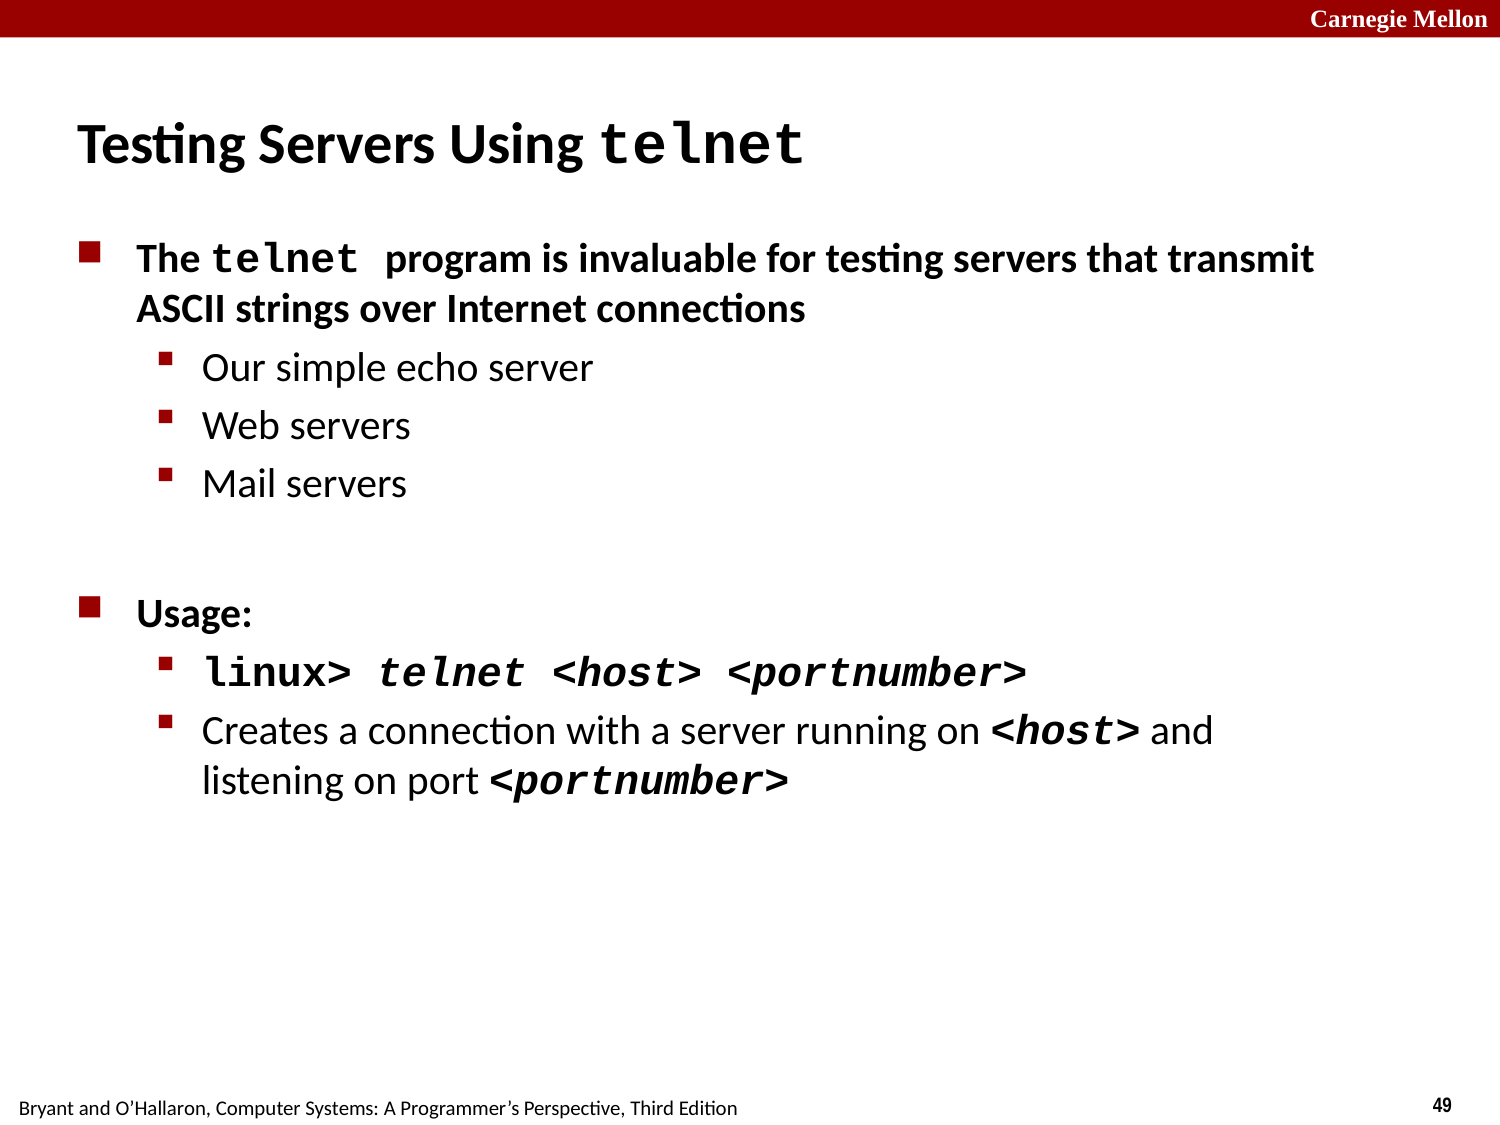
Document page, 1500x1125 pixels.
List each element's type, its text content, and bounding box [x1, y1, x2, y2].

title Testing Servers Using telnet [62, 93, 1297, 188]
list The telnet program is invaluable for testing servers that transmit ASCII strings over Internet connections Our simple echo server Web servers Mail servers Usage: linux> telnet <host> <portnumber> Creates a connection with a server running on <host> and listening on port <portnumber> [65, 223, 1361, 1040]
